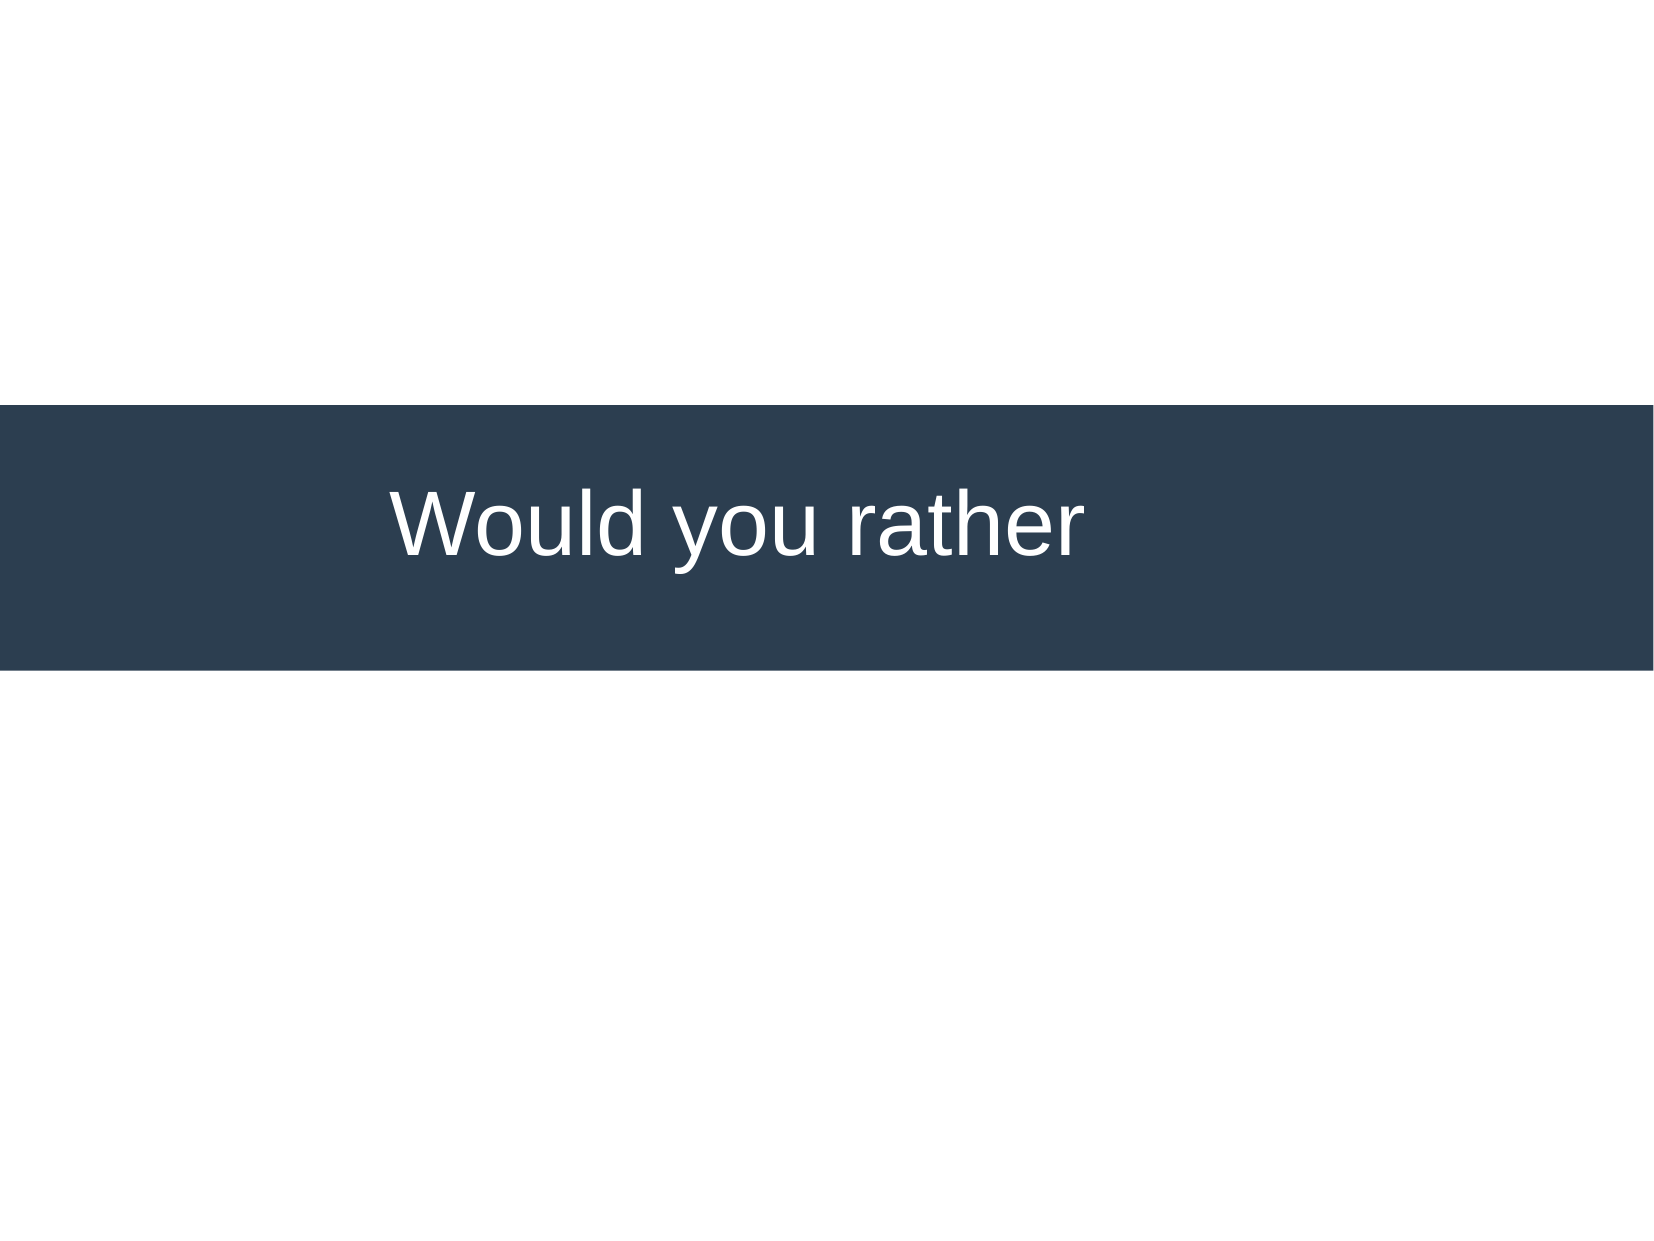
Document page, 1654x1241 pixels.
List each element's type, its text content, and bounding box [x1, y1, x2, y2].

title Would you rather [90, 420, 1386, 628]
